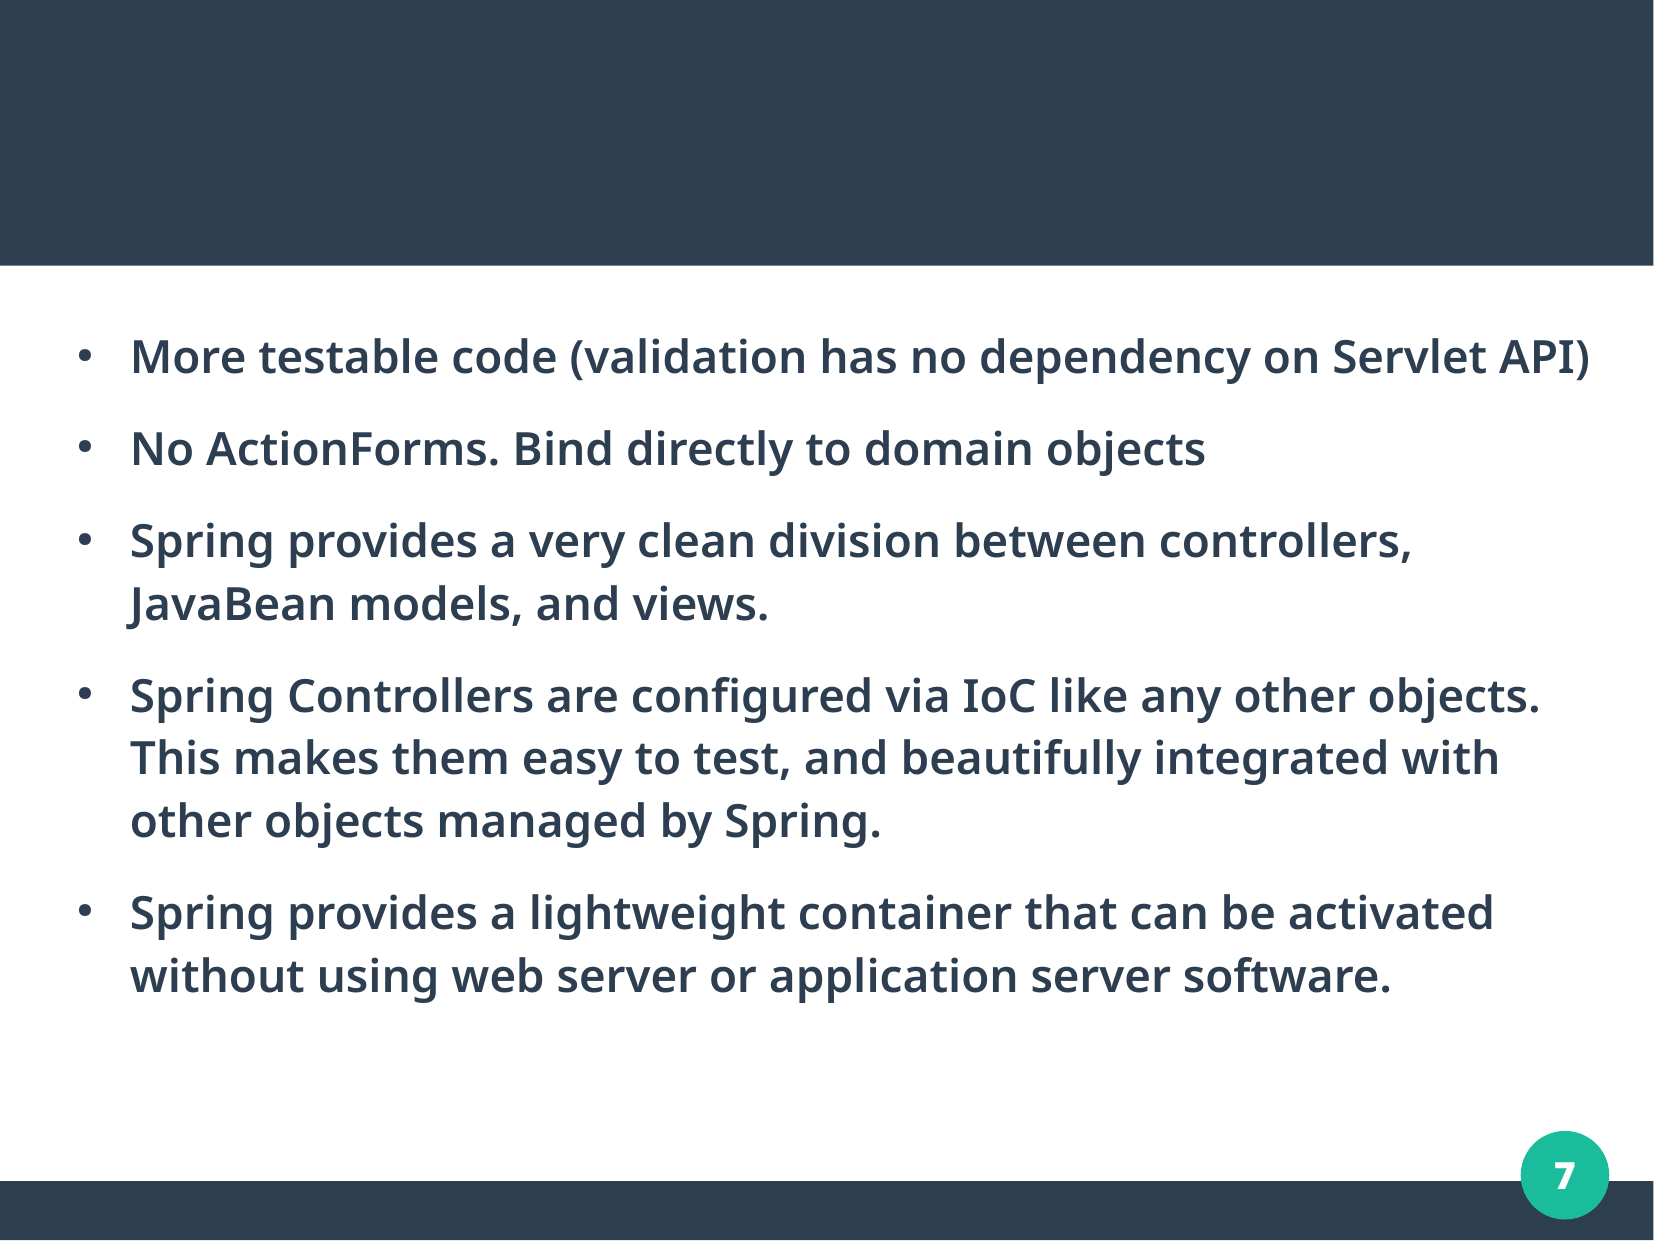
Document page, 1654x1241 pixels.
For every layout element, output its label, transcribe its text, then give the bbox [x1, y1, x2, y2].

list More testable code (validation has no dependency on Servlet API) No ActionForms. Bind directly to domain objects Spring provides a very clean division between controllers, JavaBean models, and views. Spring Controllers are configured via IoC like any other objects. This makes them easy to test, and beautifully integrated with other objects managed by Spring. Spring provides a lightweight container that can be activated without using web server or application server software. [59, 324, 1595, 1152]
